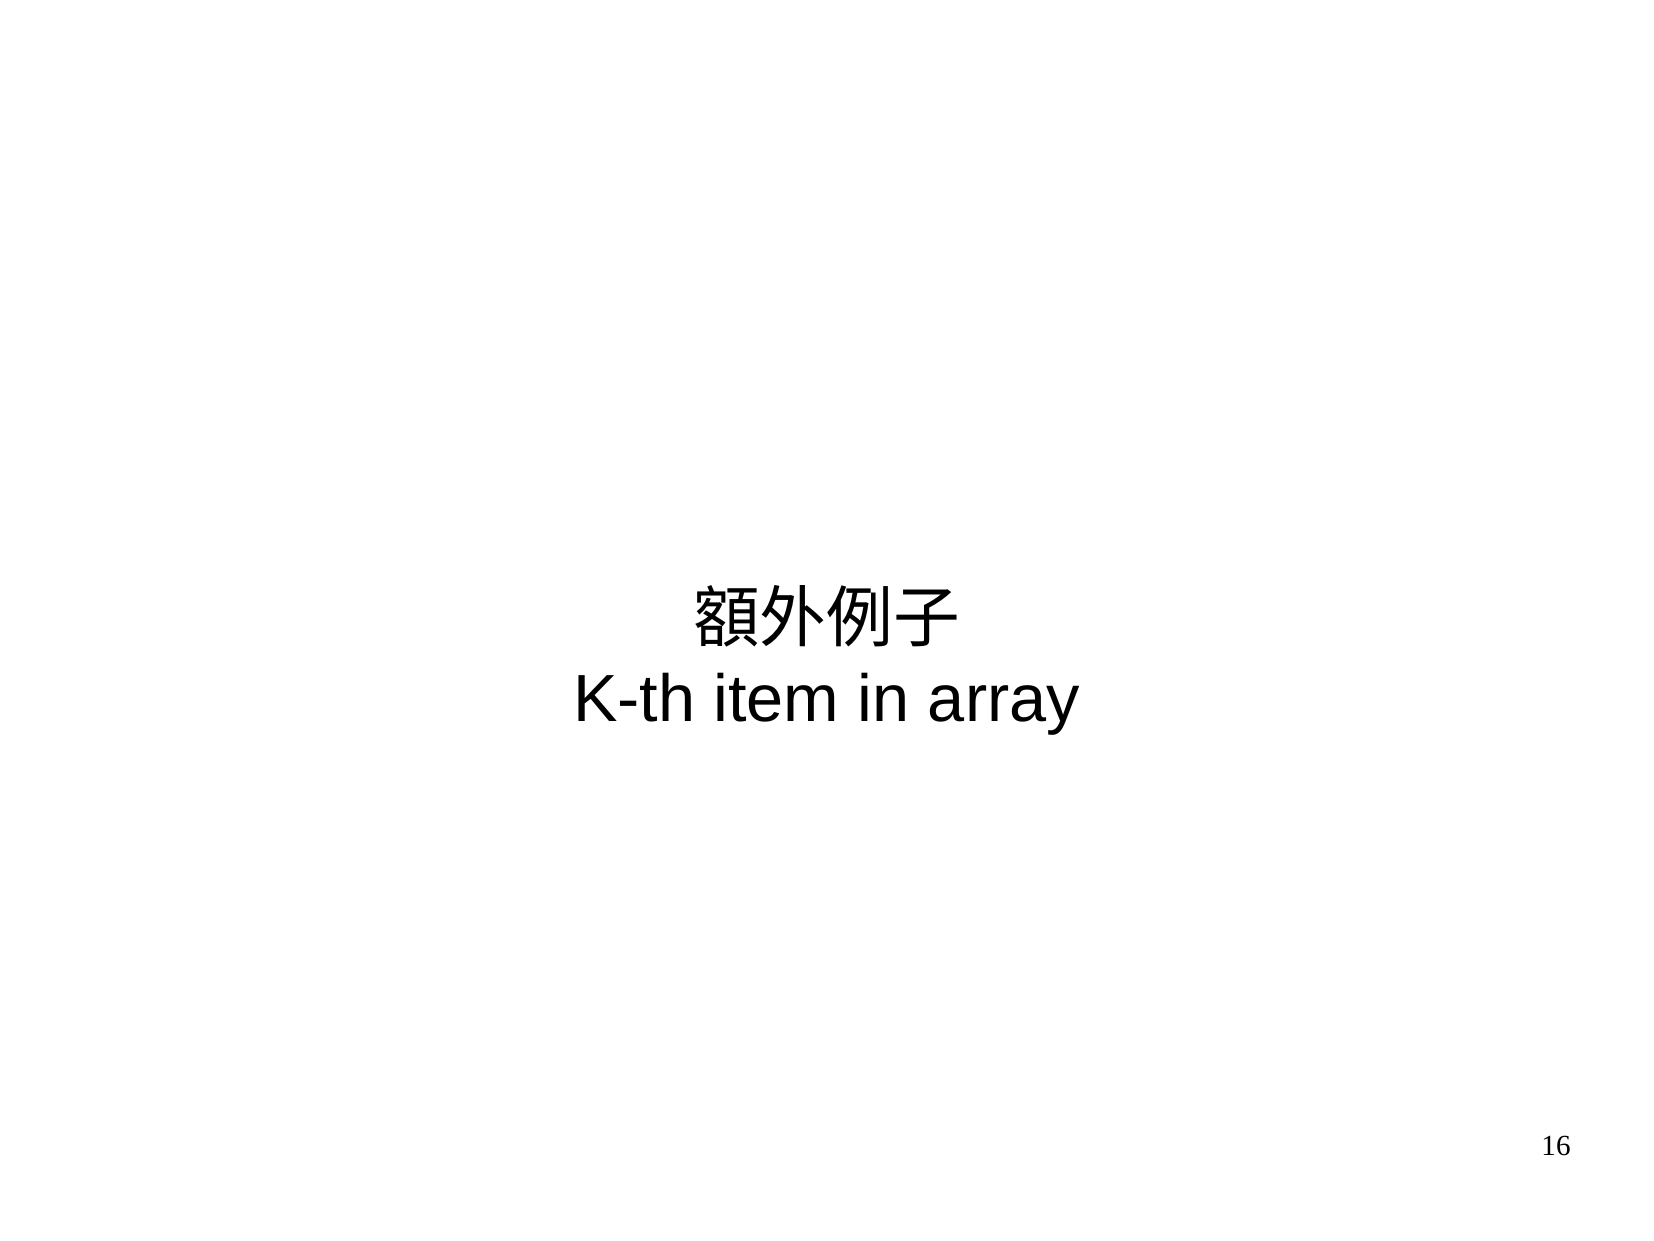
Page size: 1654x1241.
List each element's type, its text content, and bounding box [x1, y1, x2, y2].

subtitle 額外例子 K-th item in array [82, 290, 1571, 1010]
